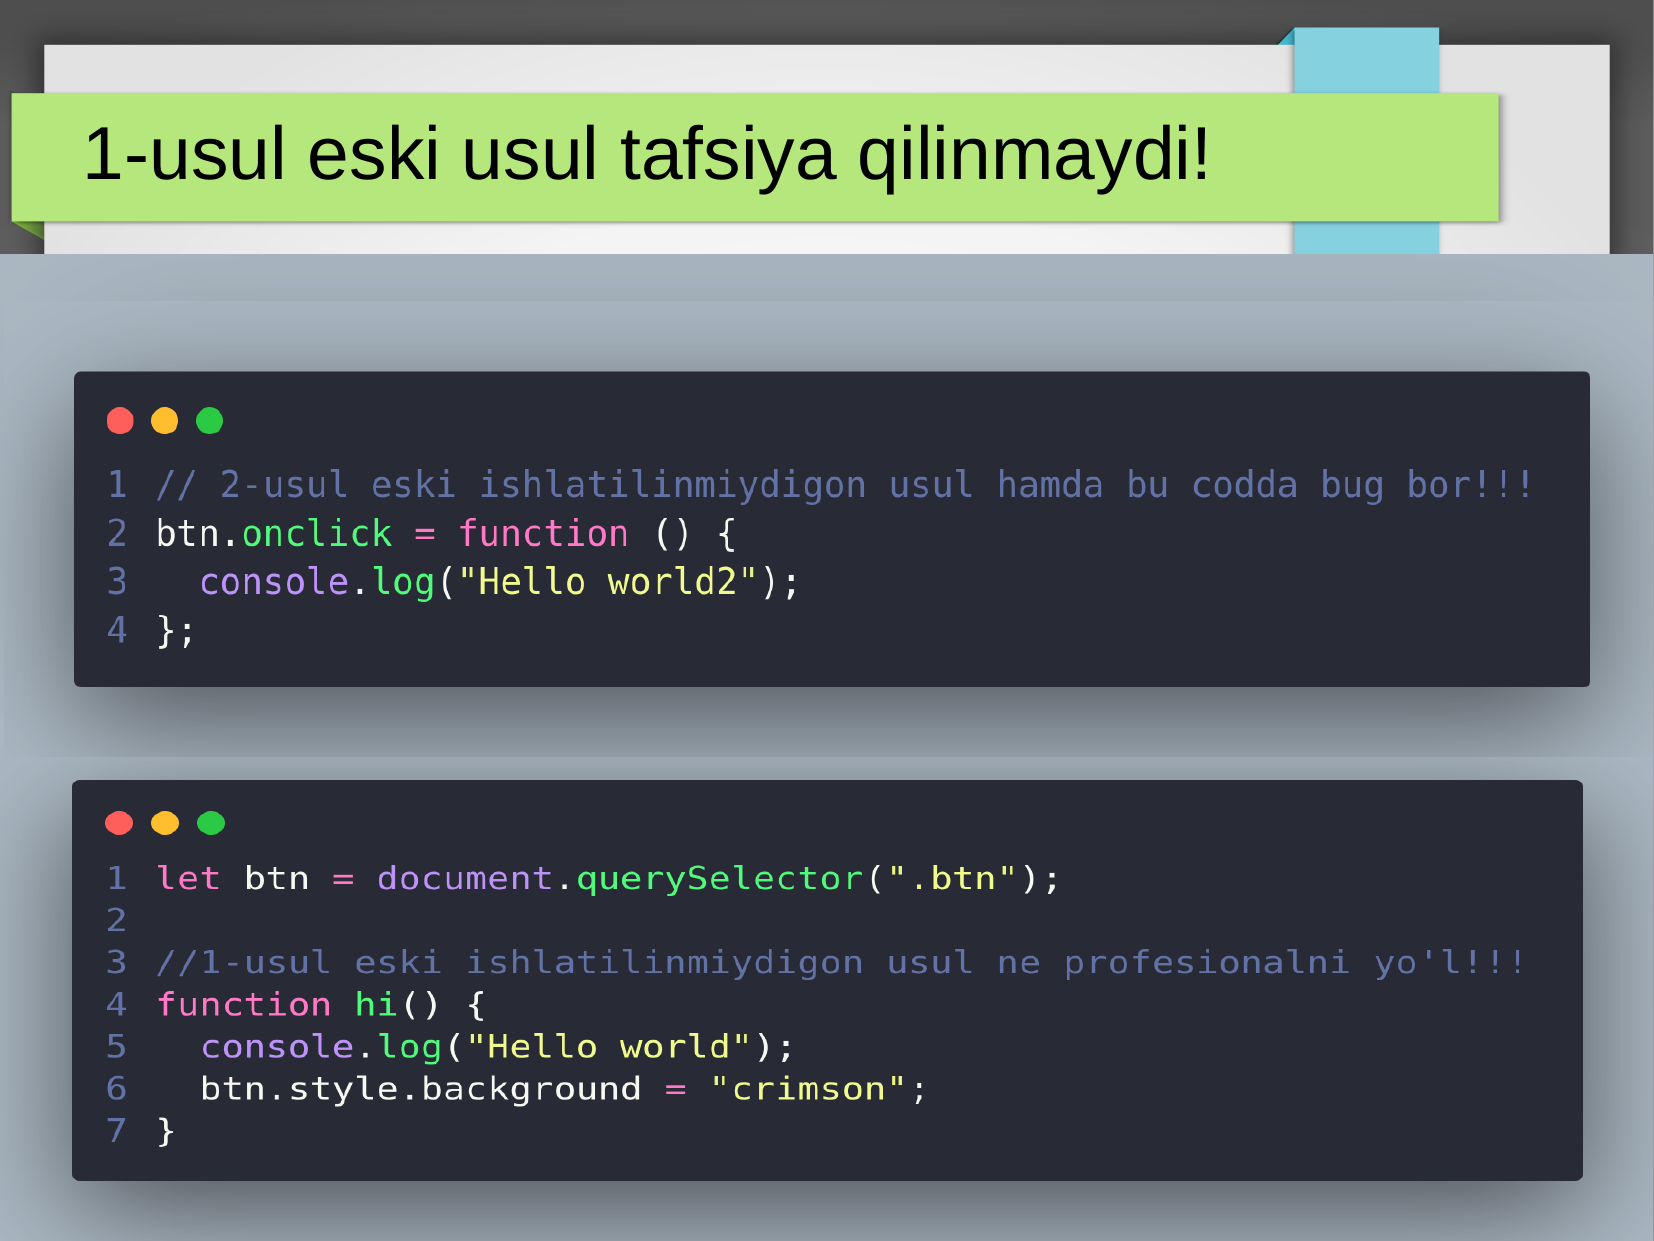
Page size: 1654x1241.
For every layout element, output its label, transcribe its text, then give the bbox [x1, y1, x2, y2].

title 1-usul eski usul tafsiya qilinmaydi! [82, 94, 1264, 213]
picture [0, 0, 1654, 1241]
